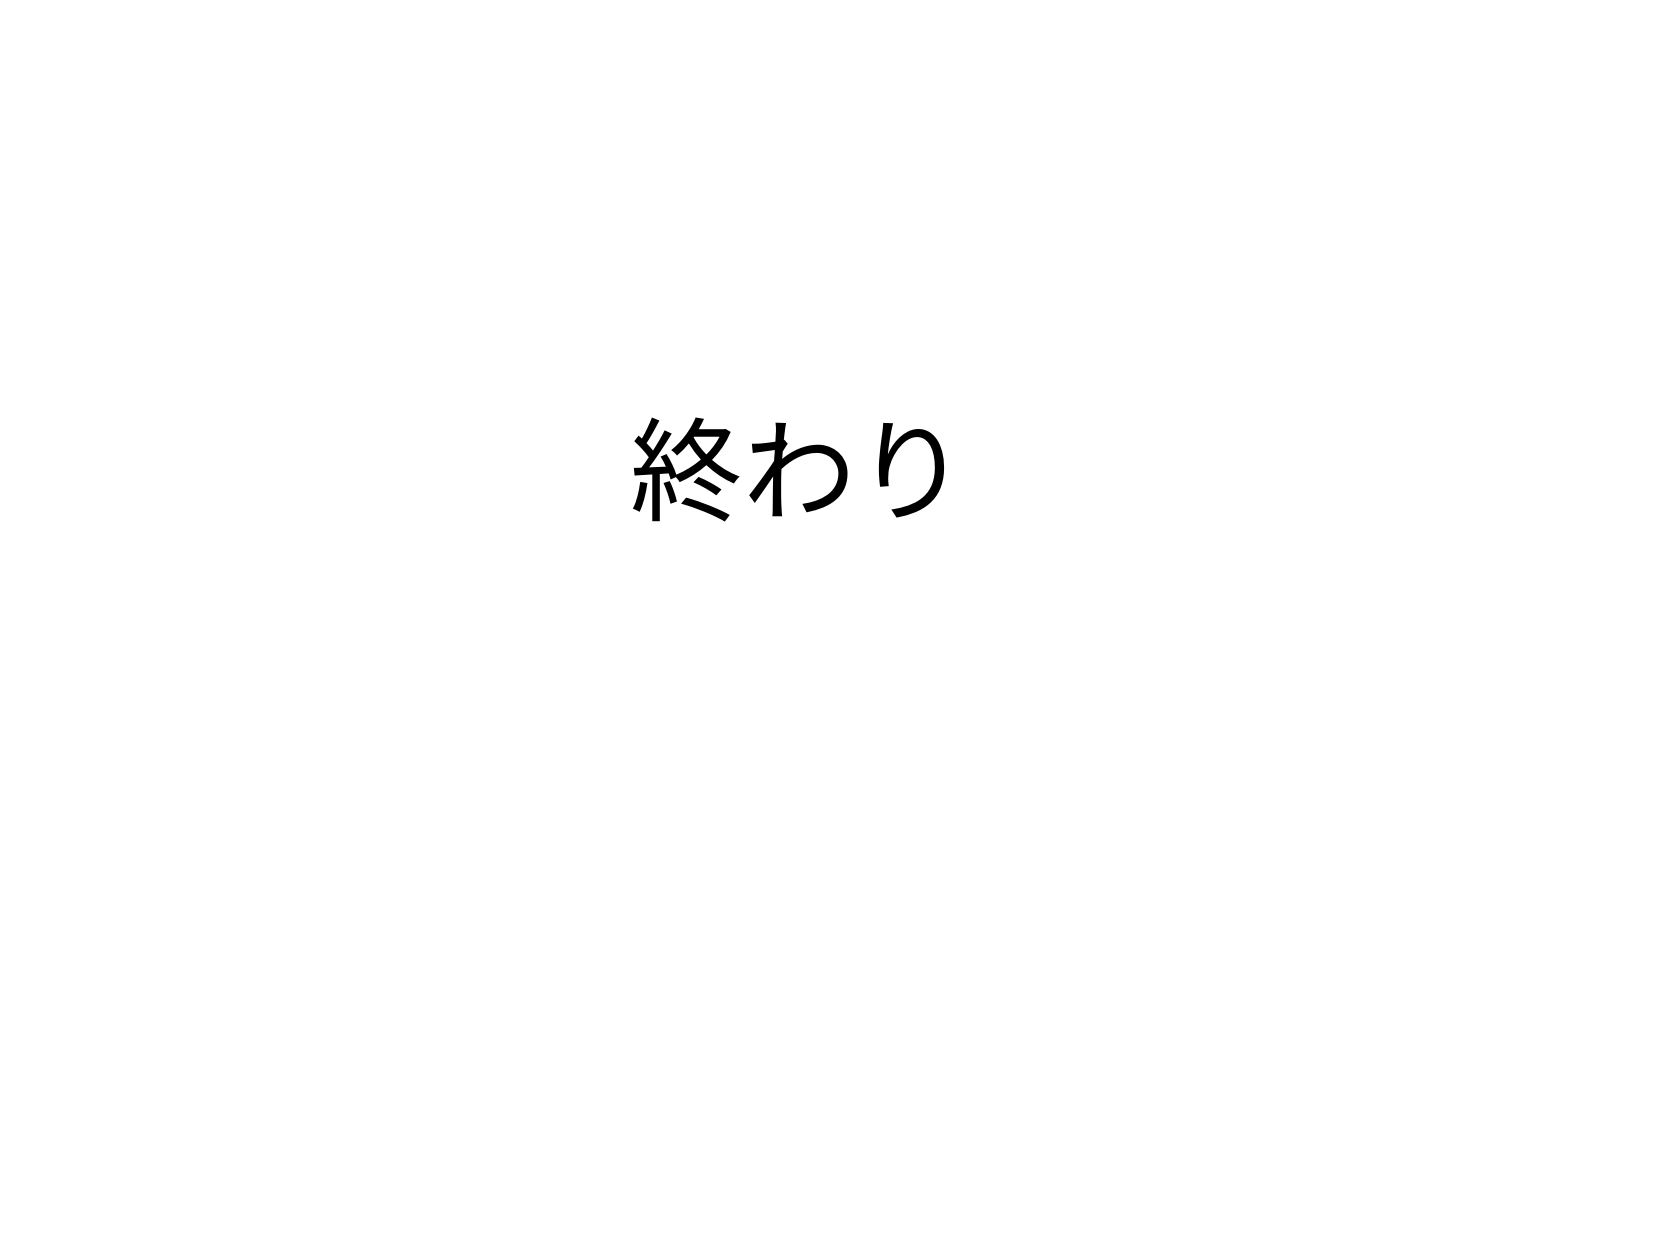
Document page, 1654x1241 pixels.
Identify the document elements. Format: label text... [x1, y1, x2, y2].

title 終わり [55, 360, 1544, 568]
